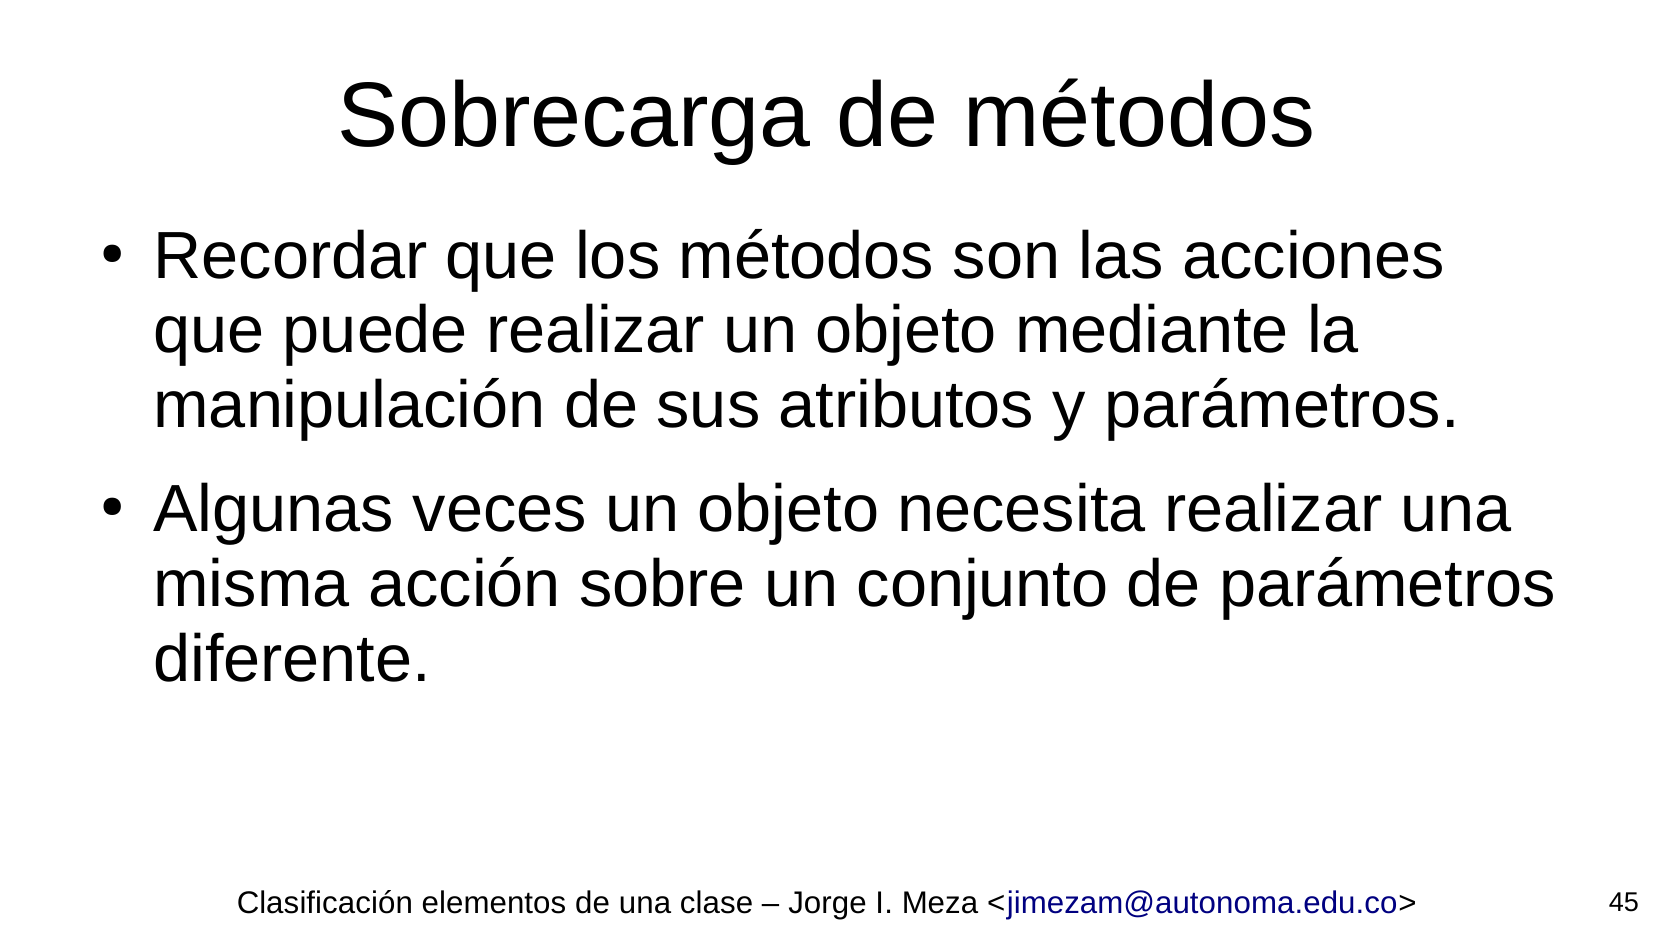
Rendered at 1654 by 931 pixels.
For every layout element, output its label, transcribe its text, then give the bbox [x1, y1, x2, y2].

title Sobrecarga de métodos [82, 37, 1571, 193]
list Recordar que los métodos son las acciones que puede realizar un objeto mediante la manipulación de sus atributos y parámetros. Algunas veces un objeto necesita realizar una misma acción sobre un conjunto de parámetros diferente. [82, 217, 1571, 879]
